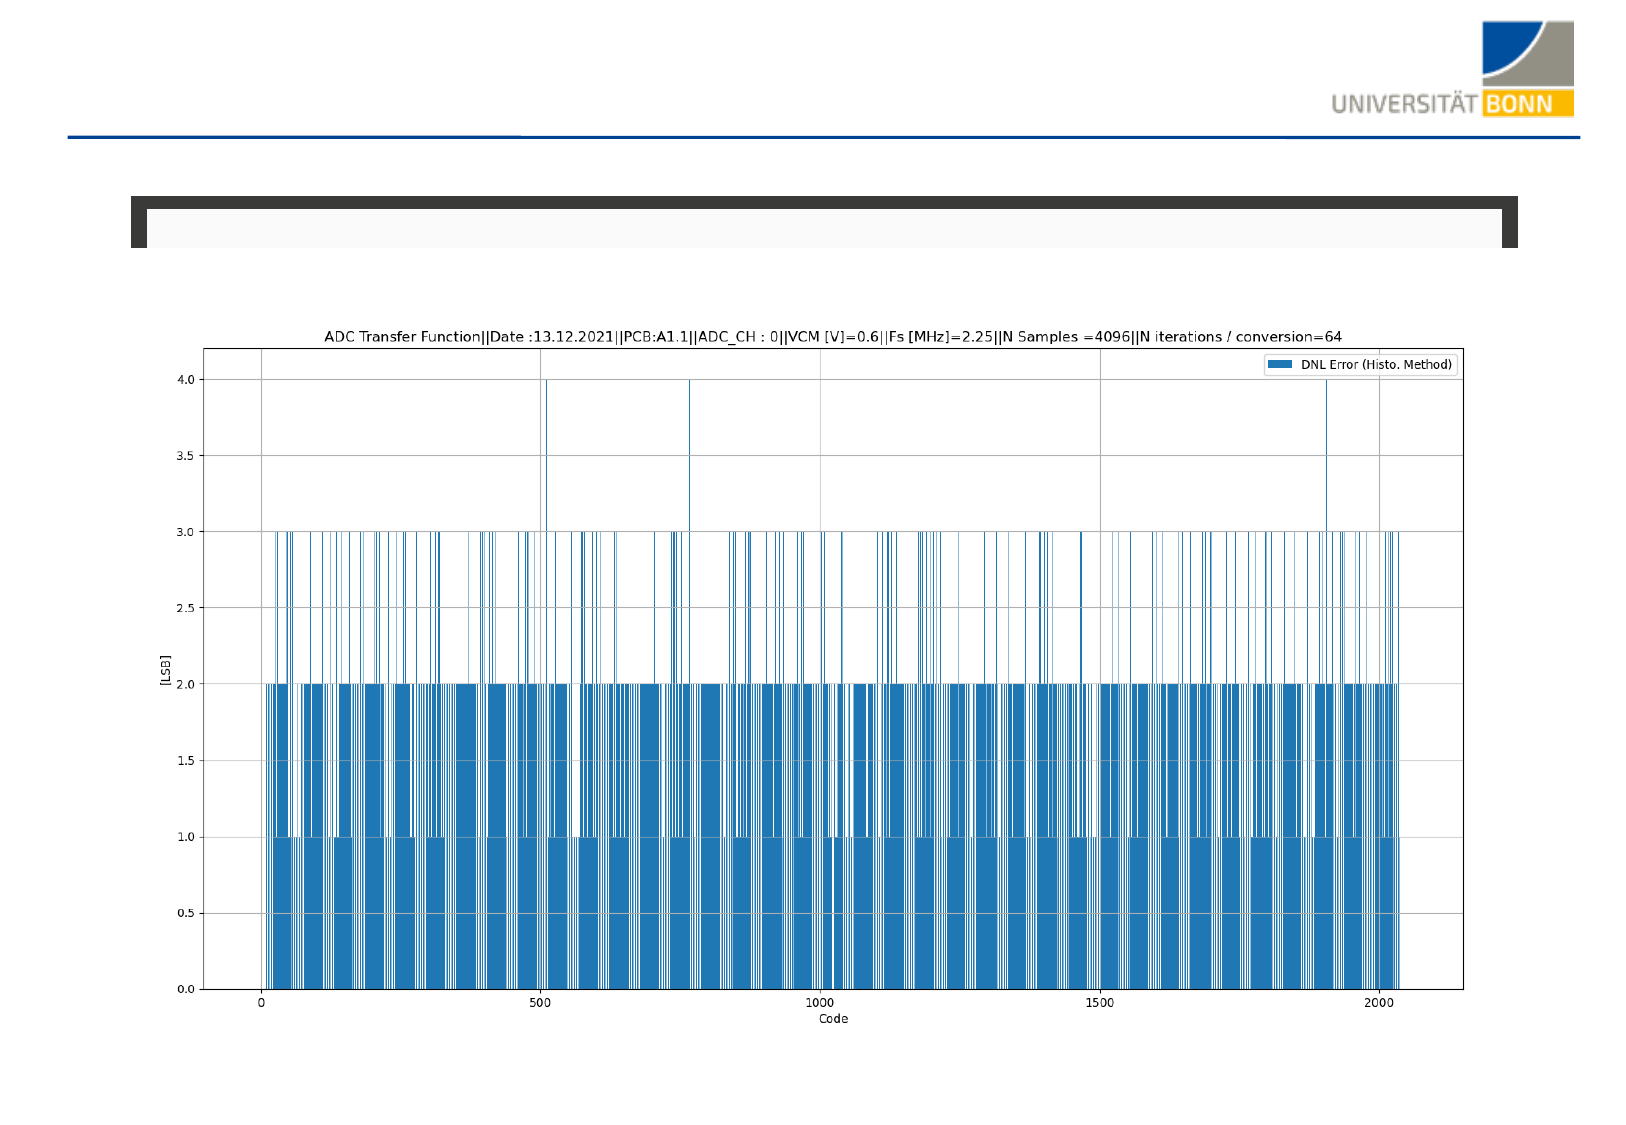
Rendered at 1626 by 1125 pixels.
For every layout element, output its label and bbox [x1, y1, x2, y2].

picture [1330, 0, 1574, 137]
picture [0, 248, 1625, 1081]
chart [81, 160, 1569, 248]
